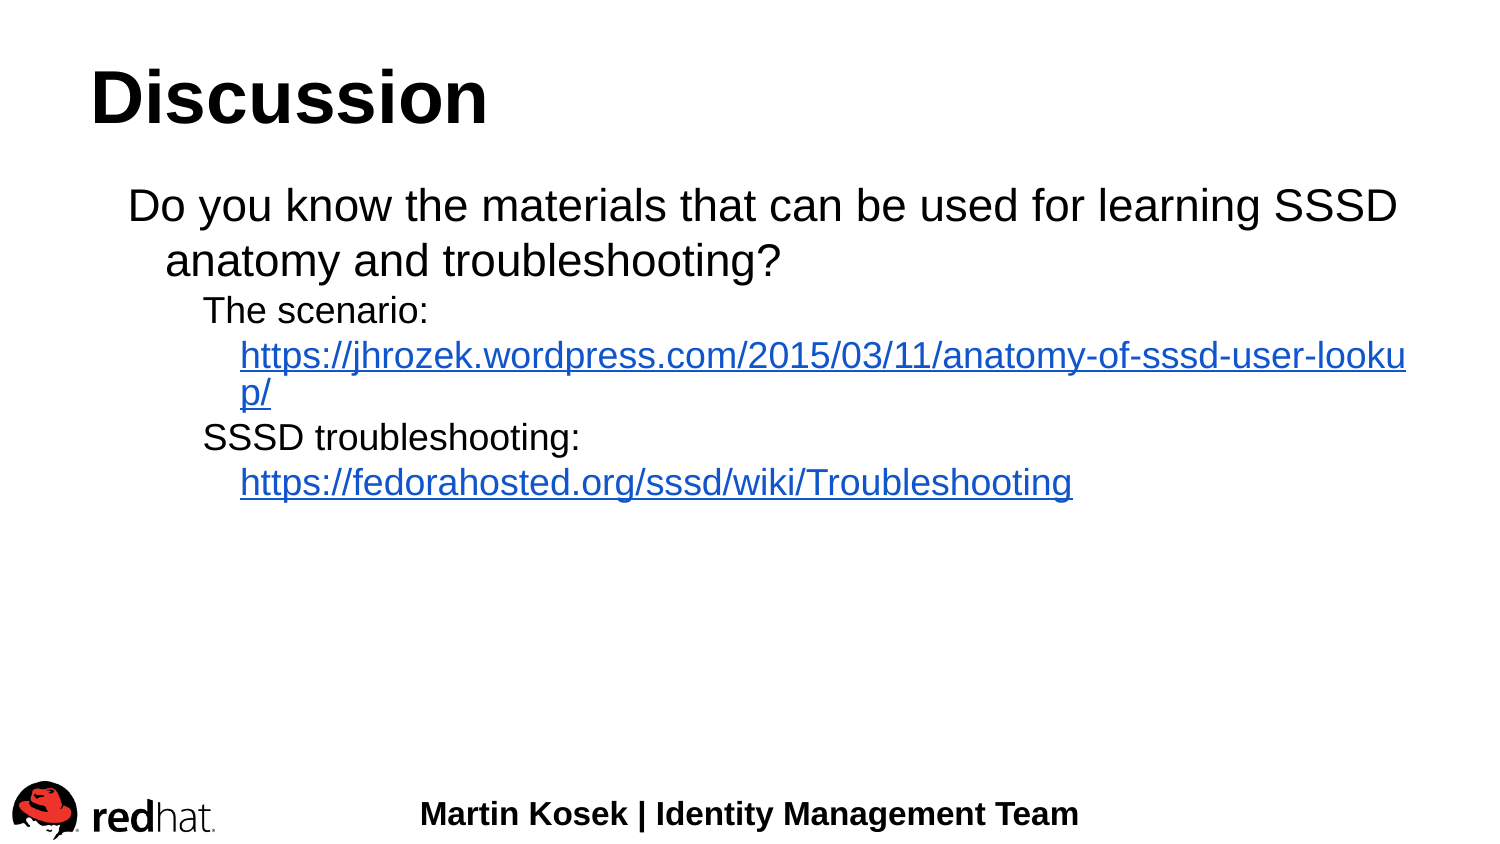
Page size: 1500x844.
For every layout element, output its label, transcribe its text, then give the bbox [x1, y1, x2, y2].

list Do you know the materials that can be used for learning SSSD anatomy and troubleshooting? The scenario: https://jhrozek.wordpress.com/2015/03/11/anatomy-of-sssd-user-lookup/ SSSD troubleshooting: https://fedorahosted.org/sssd/wiki/Troubleshooting [75, 160, 1425, 780]
picture [12, 781, 215, 844]
title Discussion [75, 12, 1425, 154]
